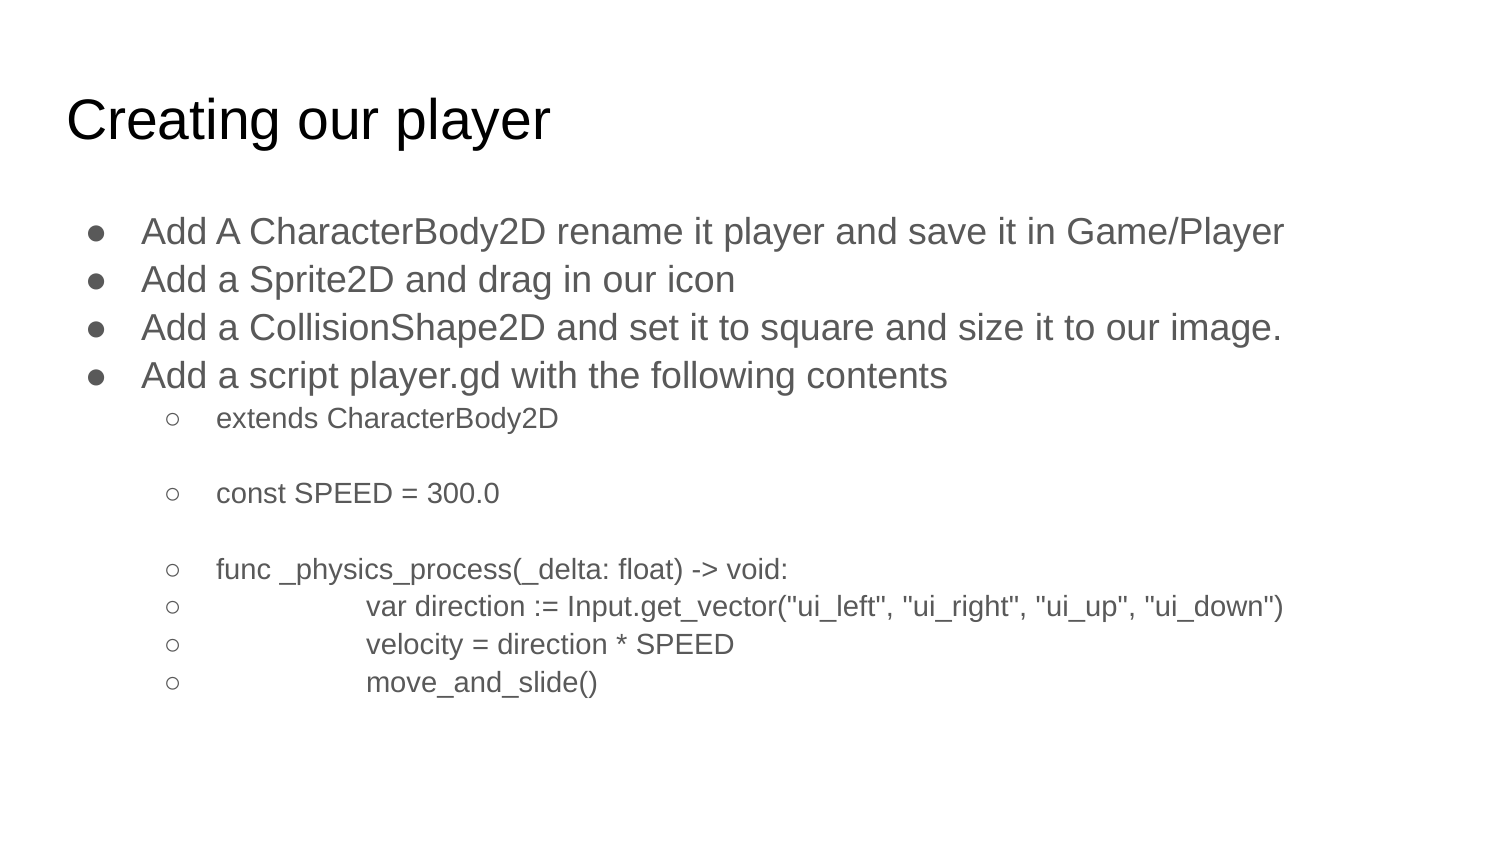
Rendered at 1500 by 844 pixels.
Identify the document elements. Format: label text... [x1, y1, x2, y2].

list Add A CharacterBody2D rename it player and save it in Game/Player Add a Sprite2D and drag in our icon Add a CollisionShape2D and set it to square and size it to our image. Add a script player.gd with the following contents extends CharacterBody2D const SPEED = 300.0 func _physics_process(_delta: float) -> void: var direction := Input.get_vector("ui_left", "ui_right", "ui_up", "ui_down") velocity = direction * SPEED move_and_slide() [51, 189, 1449, 750]
title Creating our player [51, 72, 1449, 167]
